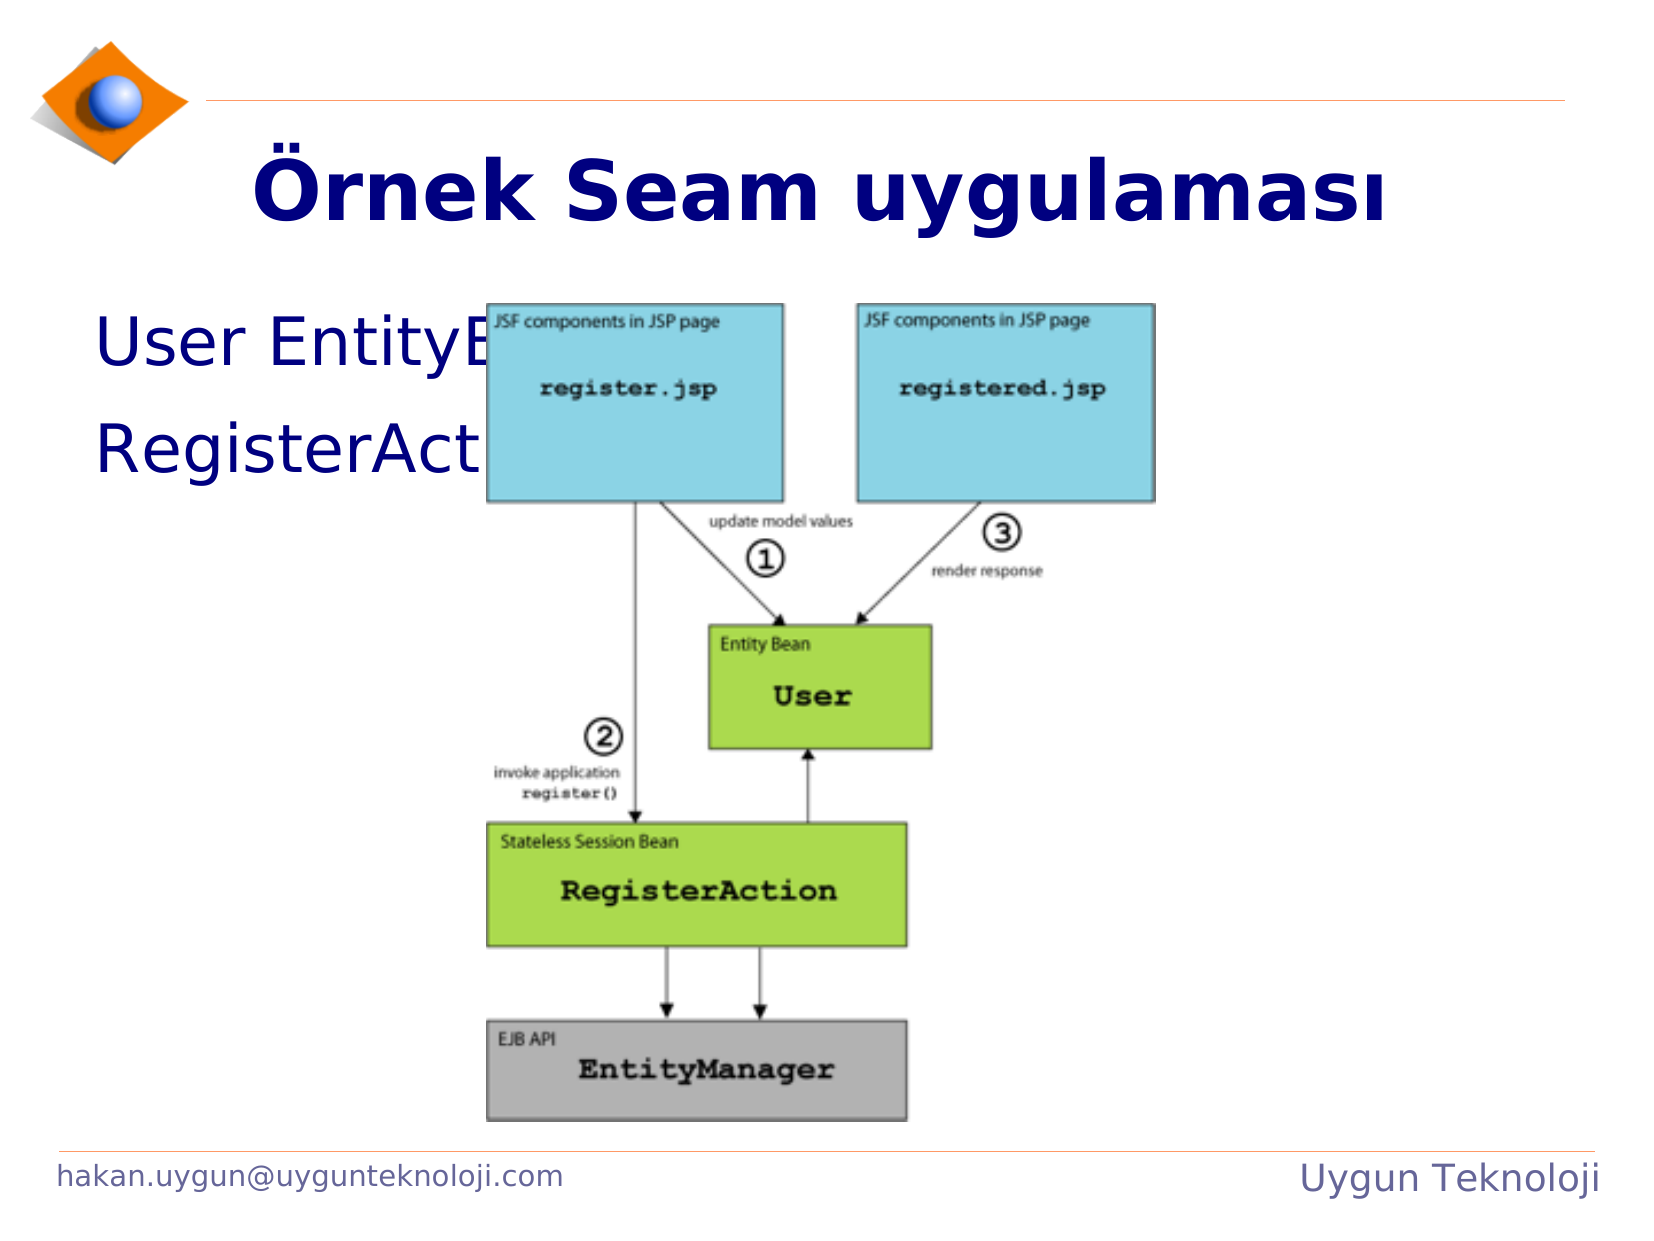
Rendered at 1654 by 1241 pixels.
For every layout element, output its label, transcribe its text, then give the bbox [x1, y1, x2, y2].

picture [29, 29, 191, 178]
picture [486, 303, 1538, 1122]
list User EntityBean RegisterAction SessionBean [76, 303, 803, 1123]
title Örnek Seam uygulaması [76, 88, 1565, 296]
